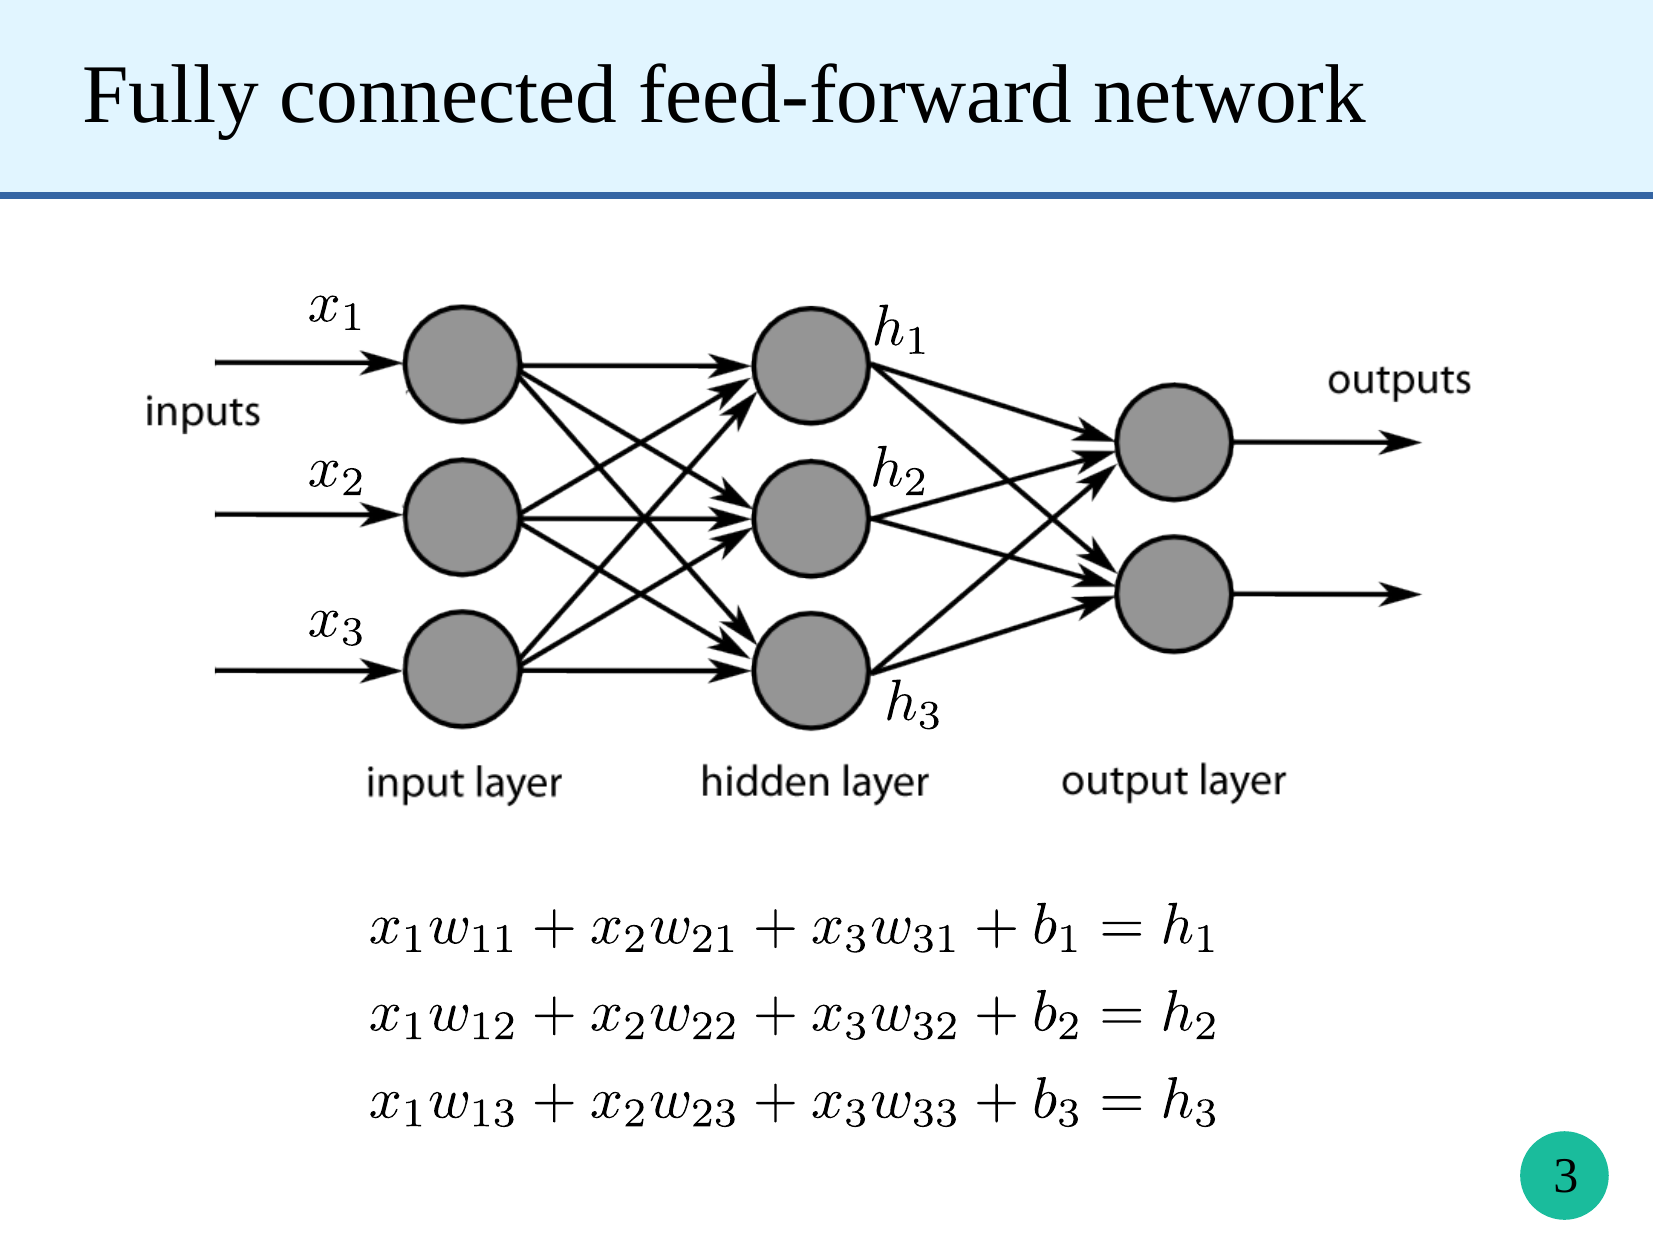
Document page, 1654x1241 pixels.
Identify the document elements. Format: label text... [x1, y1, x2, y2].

text_box [870, 445, 925, 496]
text_box [871, 304, 925, 354]
text_box [307, 295, 361, 331]
picture [114, 280, 1497, 826]
text_box [307, 460, 362, 496]
text_box [884, 679, 939, 730]
text_box [368, 902, 1216, 1128]
title Fully connected feed-forward network [82, 8, 1571, 181]
text_box [307, 610, 362, 646]
